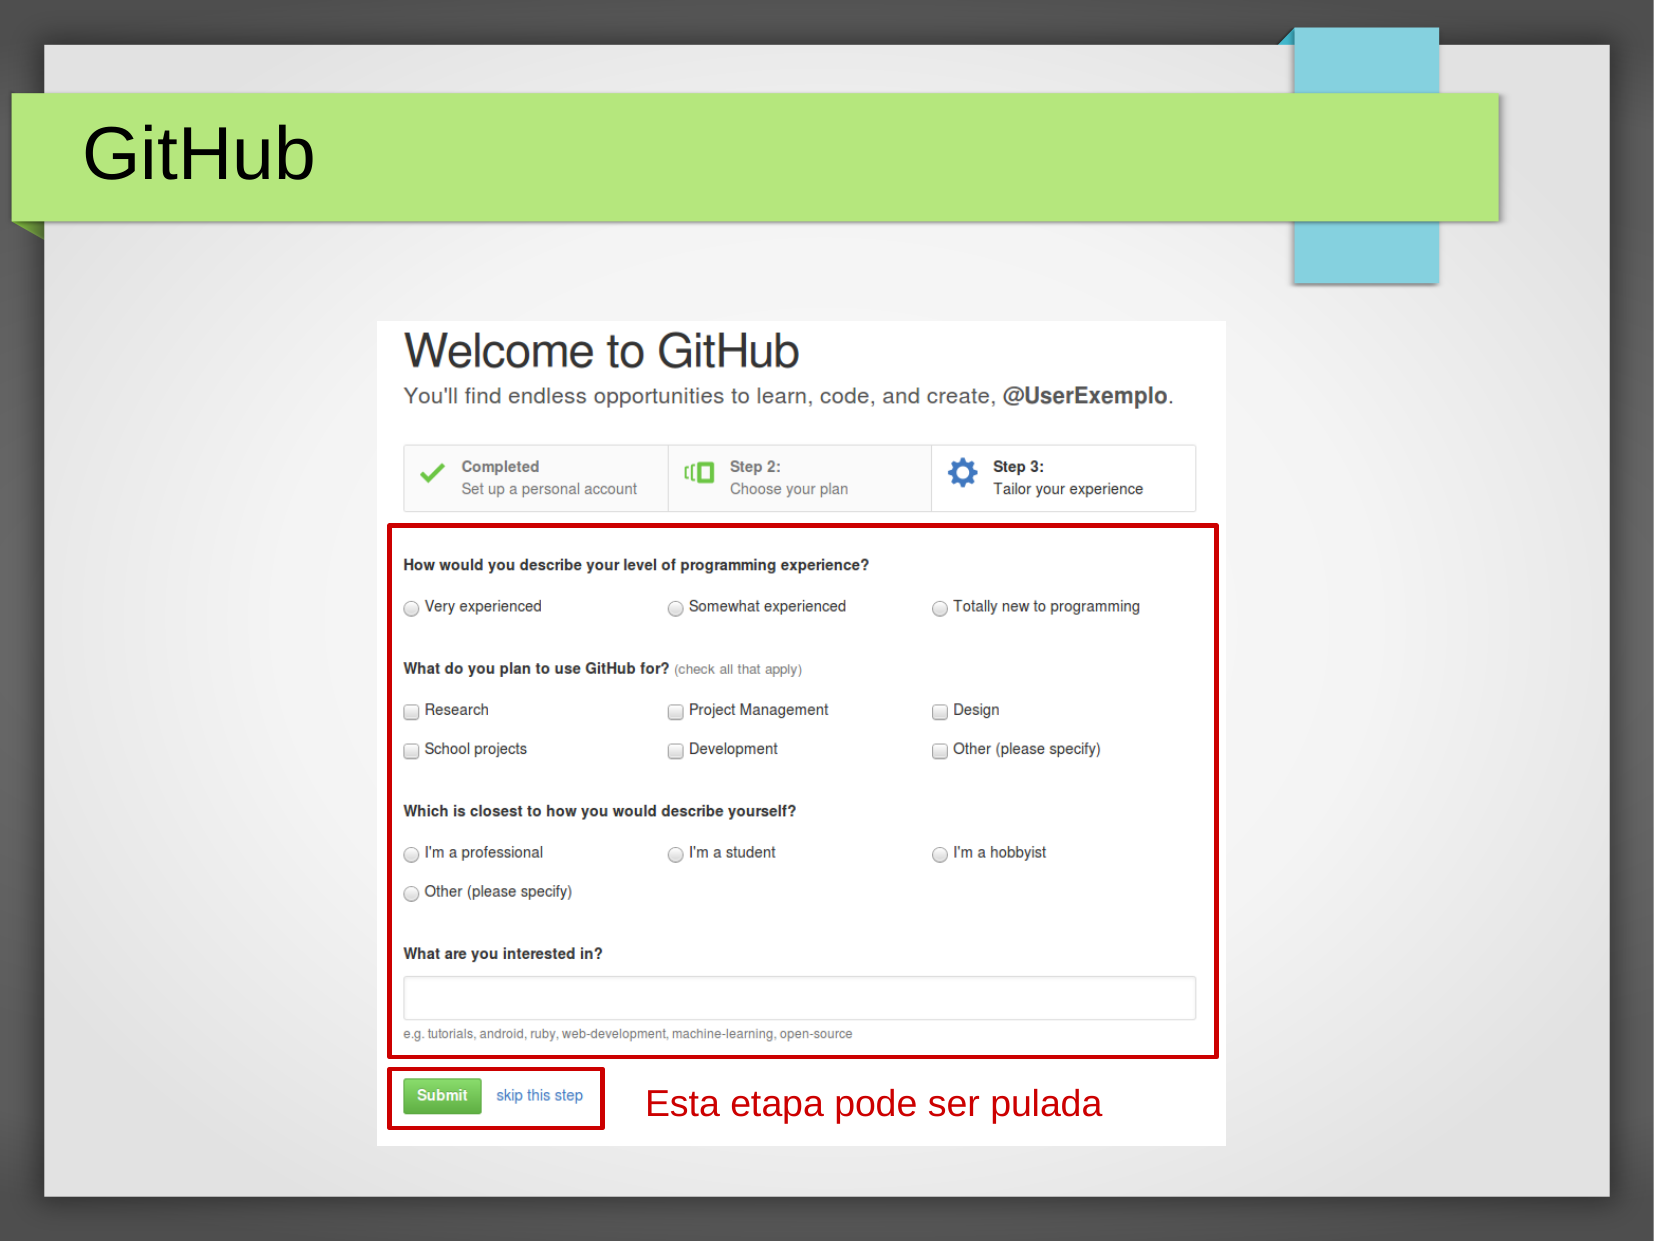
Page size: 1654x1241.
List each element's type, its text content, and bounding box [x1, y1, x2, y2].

text_box Esta etapa pode ser pulada [630, 1075, 1118, 1133]
title GitHub [82, 94, 1264, 213]
picture [0, 0, 1654, 1241]
